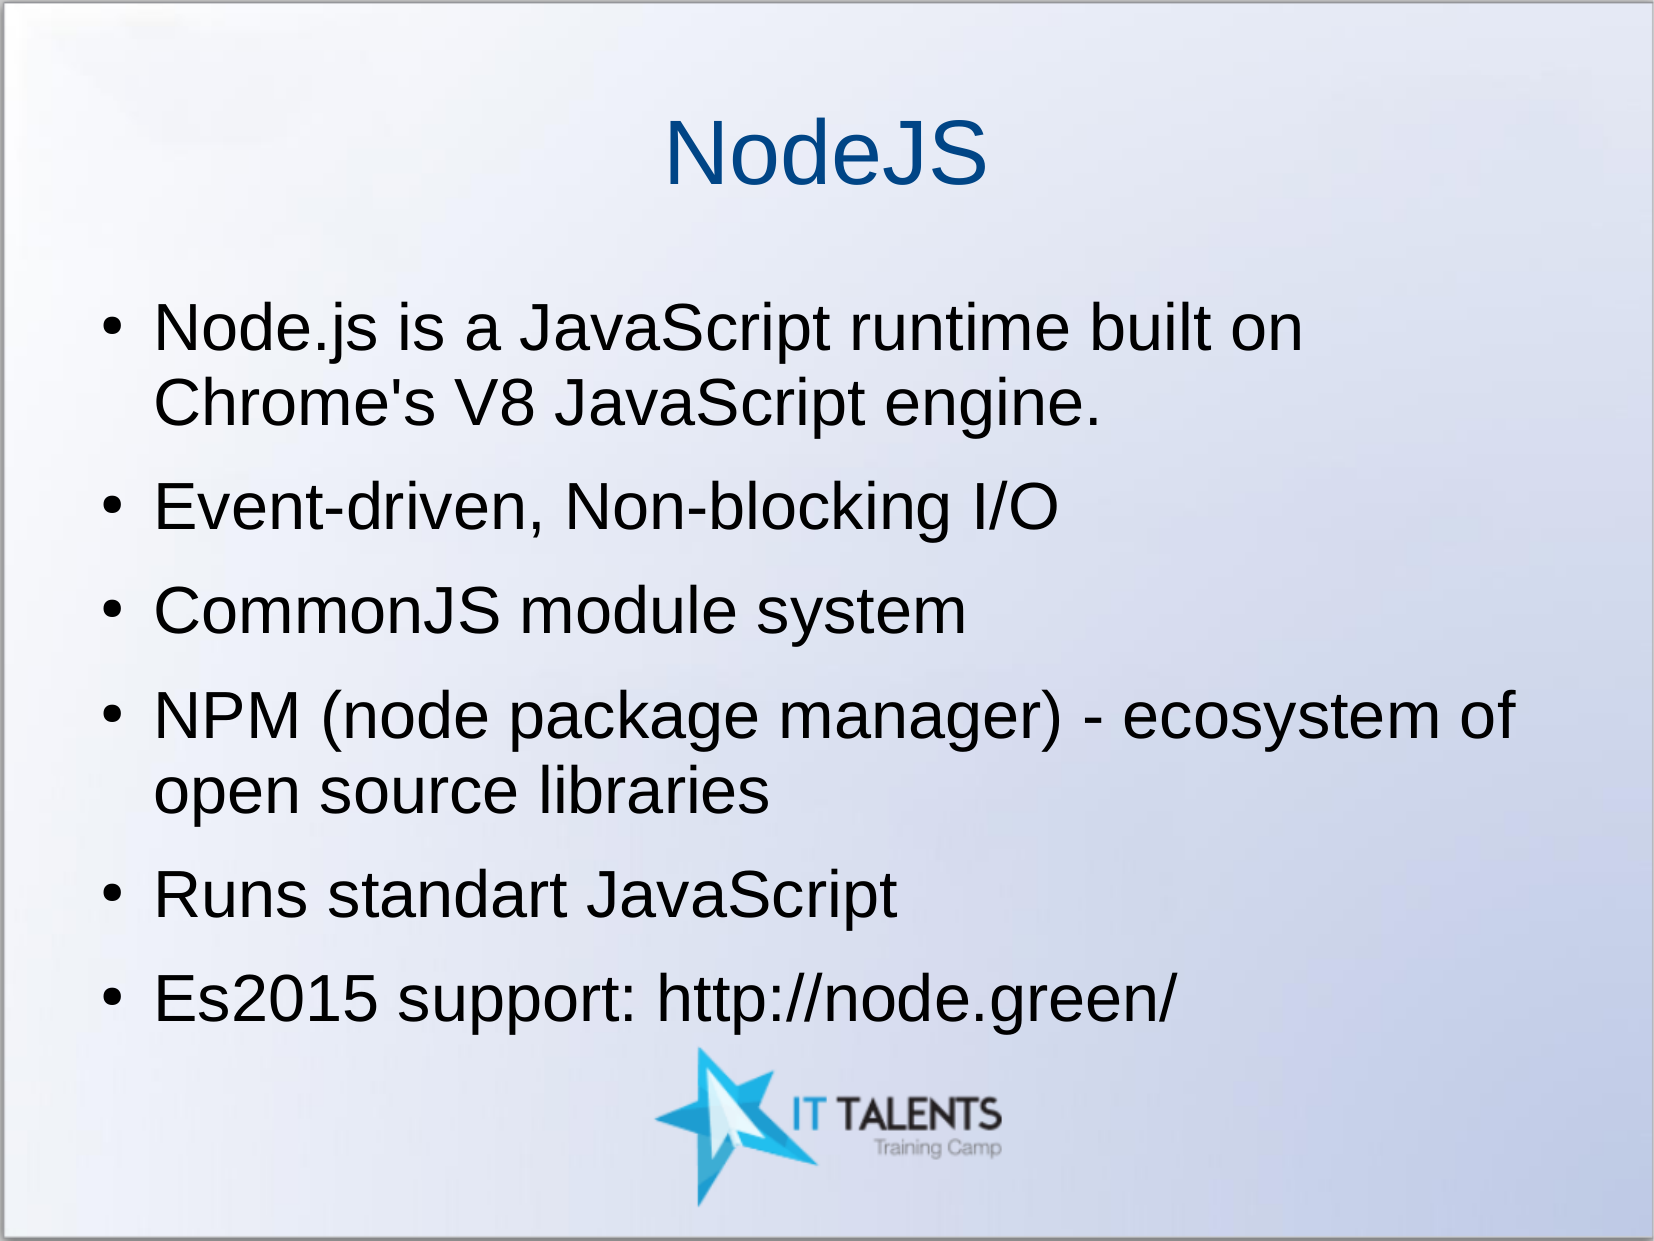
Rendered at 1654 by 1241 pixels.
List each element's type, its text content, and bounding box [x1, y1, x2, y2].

list Node.js is a JavaScript runtime built on Chrome's V8 JavaScript engine. Event-driven, Non-blocking I/O CommonJS module system NPM (node package manager) - ecosystem of open source libraries Runs standart JavaScript Es2015 support: http://node.green/ [82, 290, 1571, 1037]
title NodeJS [82, 49, 1571, 257]
picture [0, 0, 1654, 1241]
